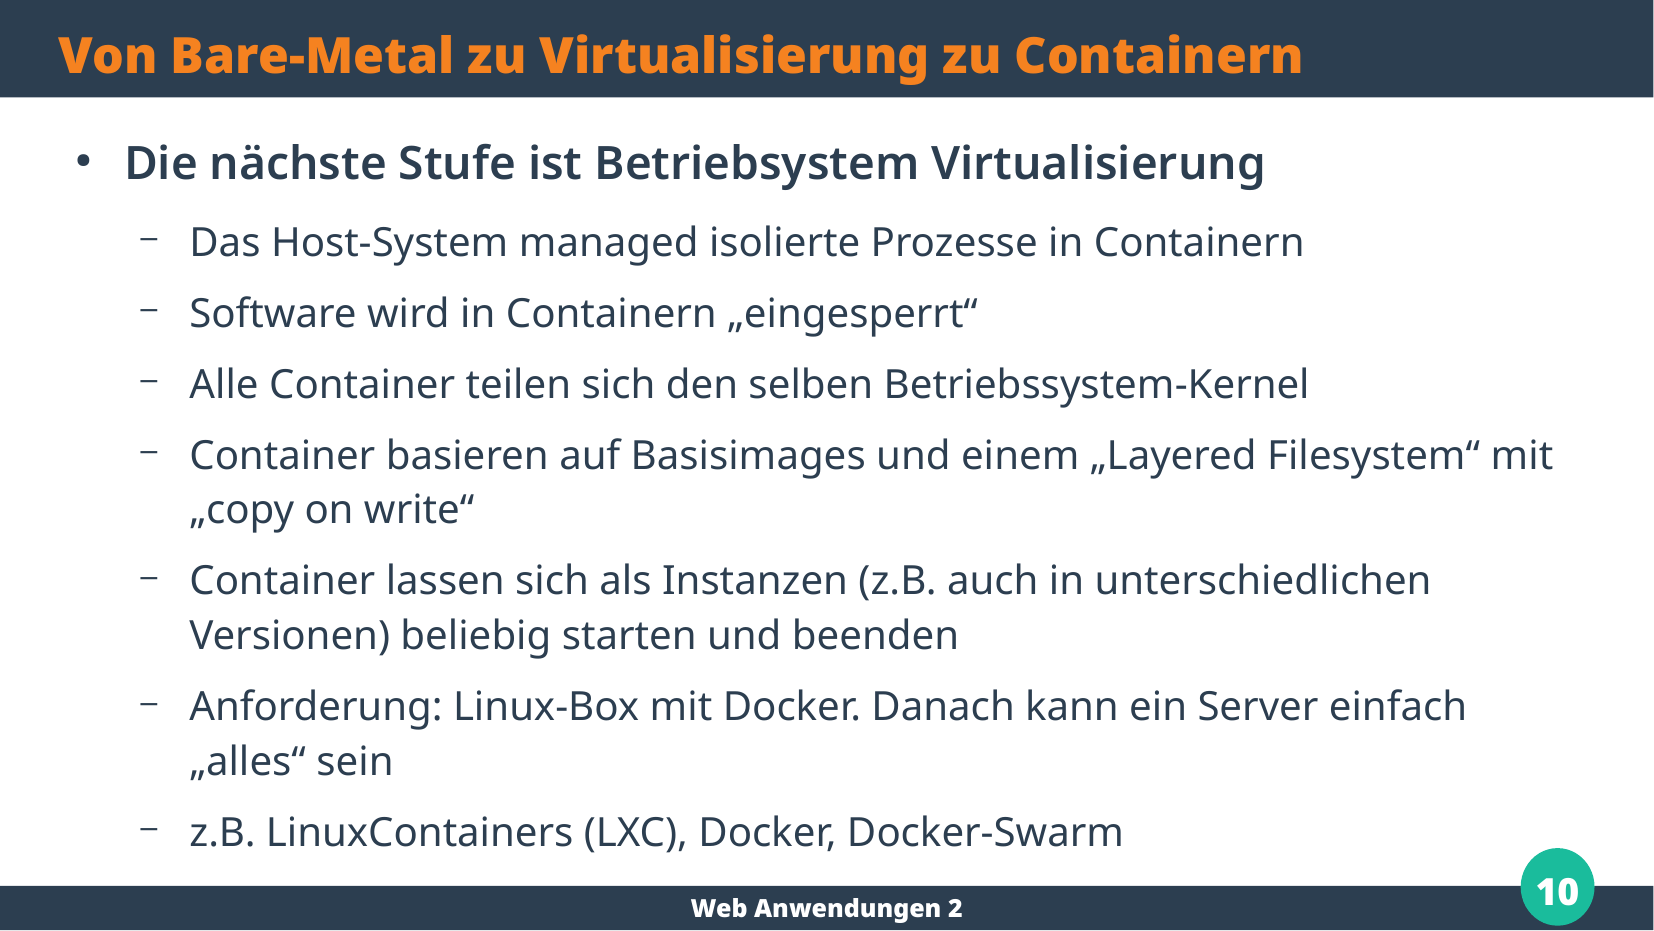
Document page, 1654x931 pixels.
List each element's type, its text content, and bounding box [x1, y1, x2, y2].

list Die nächste Stufe ist Betriebsystem Virtualisierung Das Host-System managed isolierte Prozesse in Containern Software wird in Containern „eingesperrt“ Alle Container teilen sich den selben Betriebssystem-Kernel Container basieren auf Basisimages und einem „Layered Filesystem“ mit „copy on write“ Container lassen sich als Instanzen (z.B. auch in unterschiedlichen Versionen) beliebig starten und beenden Anforderung: Linux-Box mit Docker. Danach kann ein Server einfach „alles“ sein z.B. LinuxContainers (LXC), Docker, Docker-Swarm [59, 129, 1595, 864]
title Von Bare-Metal zu Virtualisierung zu Containern [59, 8, 1595, 89]
